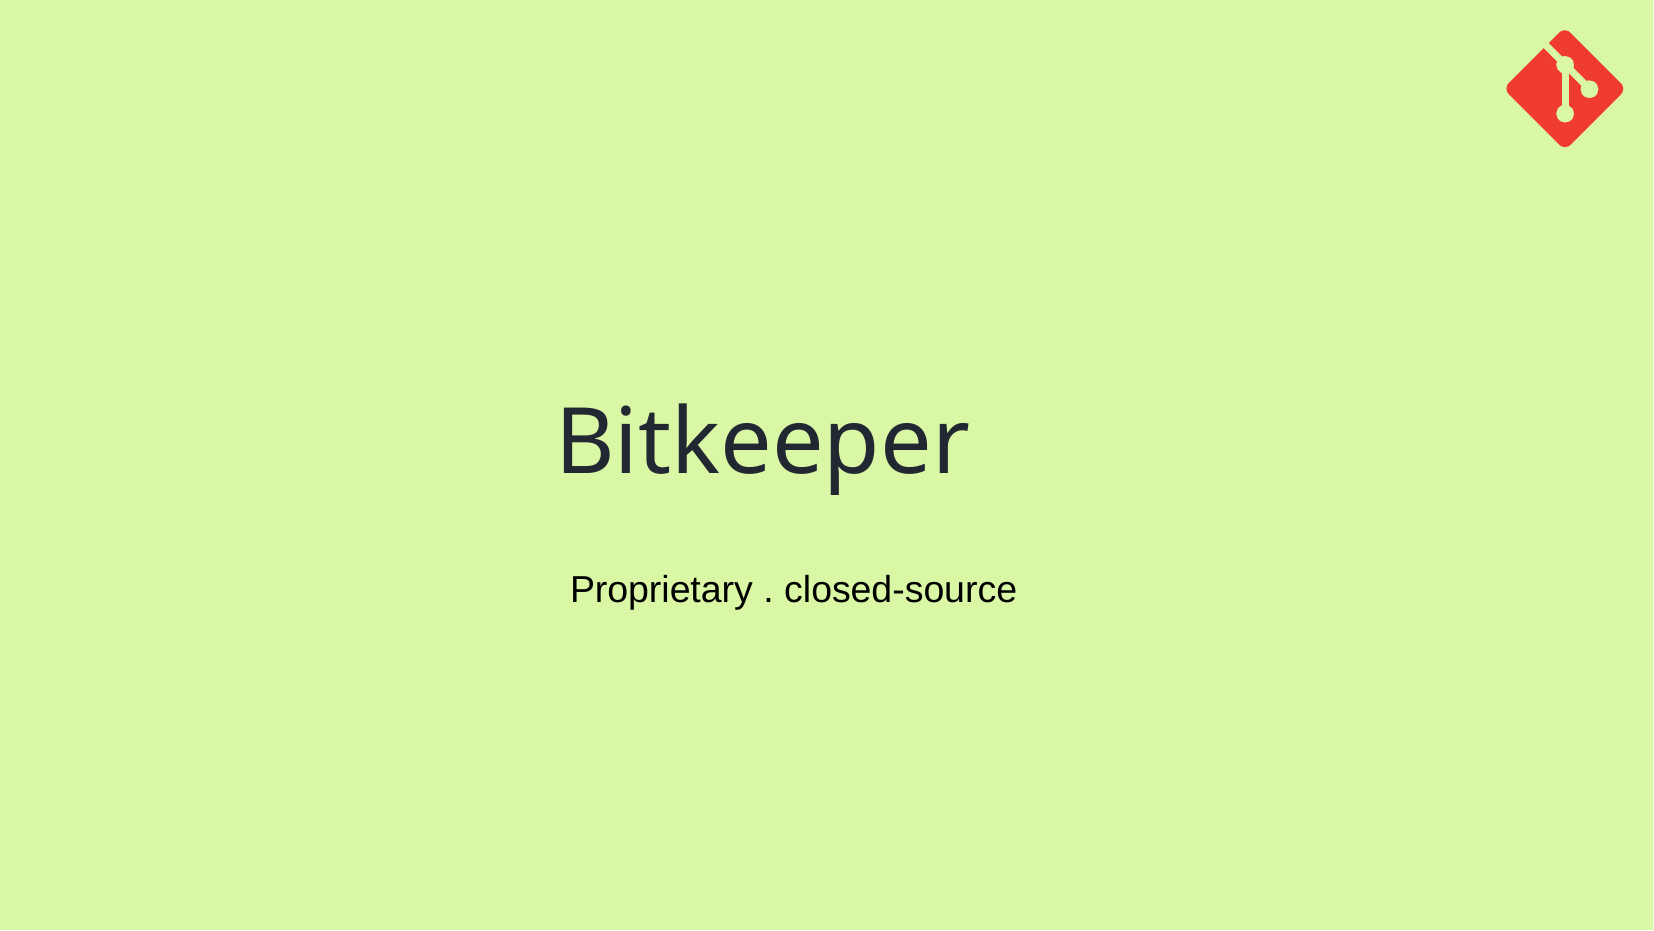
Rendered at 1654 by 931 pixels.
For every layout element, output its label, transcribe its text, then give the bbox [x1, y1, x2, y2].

text_box Proprietary . closed-source [555, 561, 1205, 660]
title Bitkeeper [555, 324, 1152, 552]
picture [1505, 29, 1625, 148]
